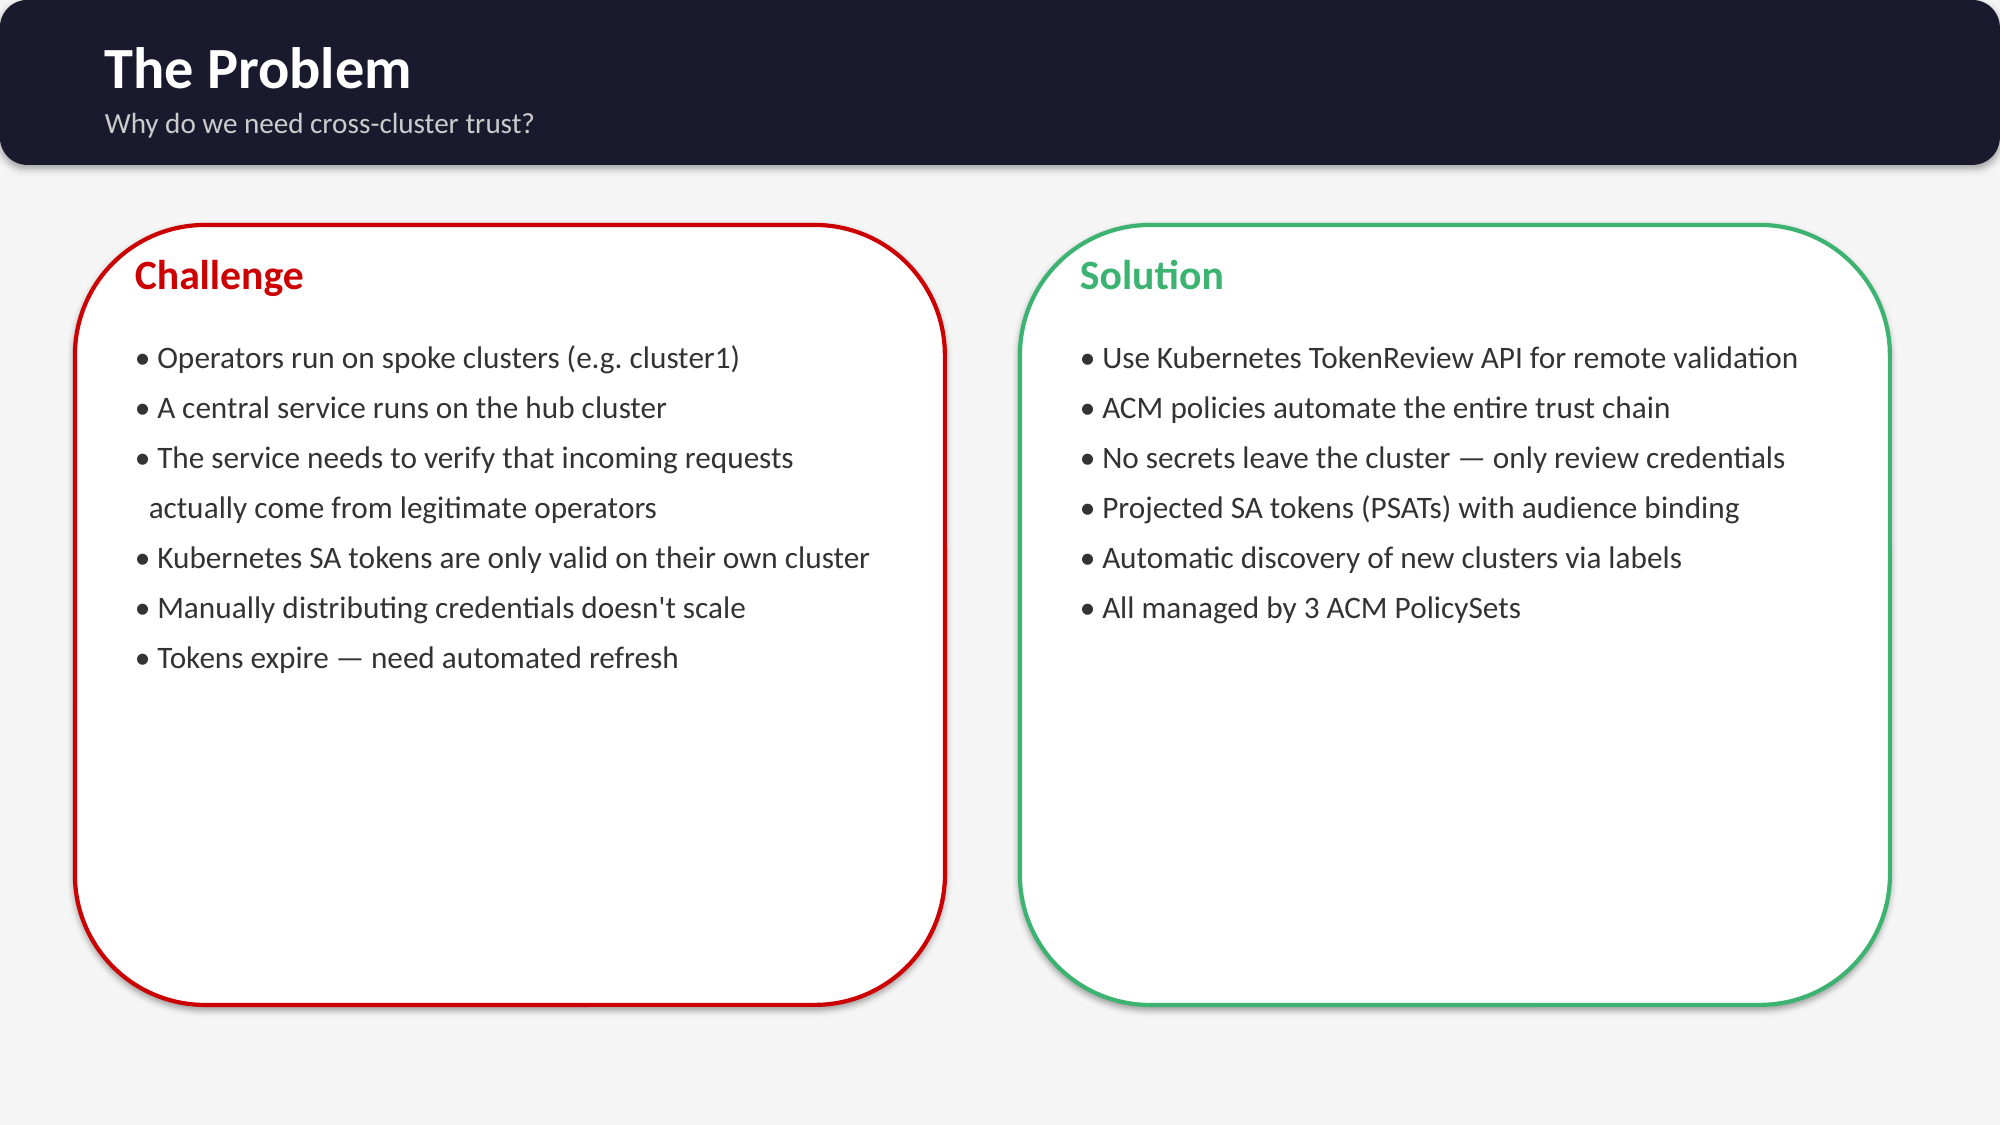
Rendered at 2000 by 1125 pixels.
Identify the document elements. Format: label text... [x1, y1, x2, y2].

text_box [1091, 224, 1819, 239]
text_box [1019, 256, 1890, 1005]
text_box Challenge [119, 239, 900, 305]
text_box Why do we need cross-cluster trust? [89, 97, 1590, 148]
text_box [146, 224, 874, 239]
text_box The Problem [89, 22, 1590, 97]
text_box • Operators run on spoke clusters (e.g. cluster1) • A central service runs on the hub cluster • The service needs to verify that incoming requests actually come from legitimate operators • Kubernetes SA tokens are only valid on their own cluster • Manually distributing credentials doesn't scale • Tokens expire — need automated refresh [119, 329, 900, 682]
text_box [0, 0, 2000, 165]
text_box Solution [1064, 239, 1845, 305]
text_box [74, 256, 945, 1005]
text_box • Use Kubernetes TokenReview API for remote validation • ACM policies automate the entire trust chain • No secrets leave the cluster — only review credentials • Projected SA tokens (PSATs) with audience binding • Automatic discovery of new clusters via labels • All managed by 3 ACM PolicySets [1064, 329, 1845, 633]
